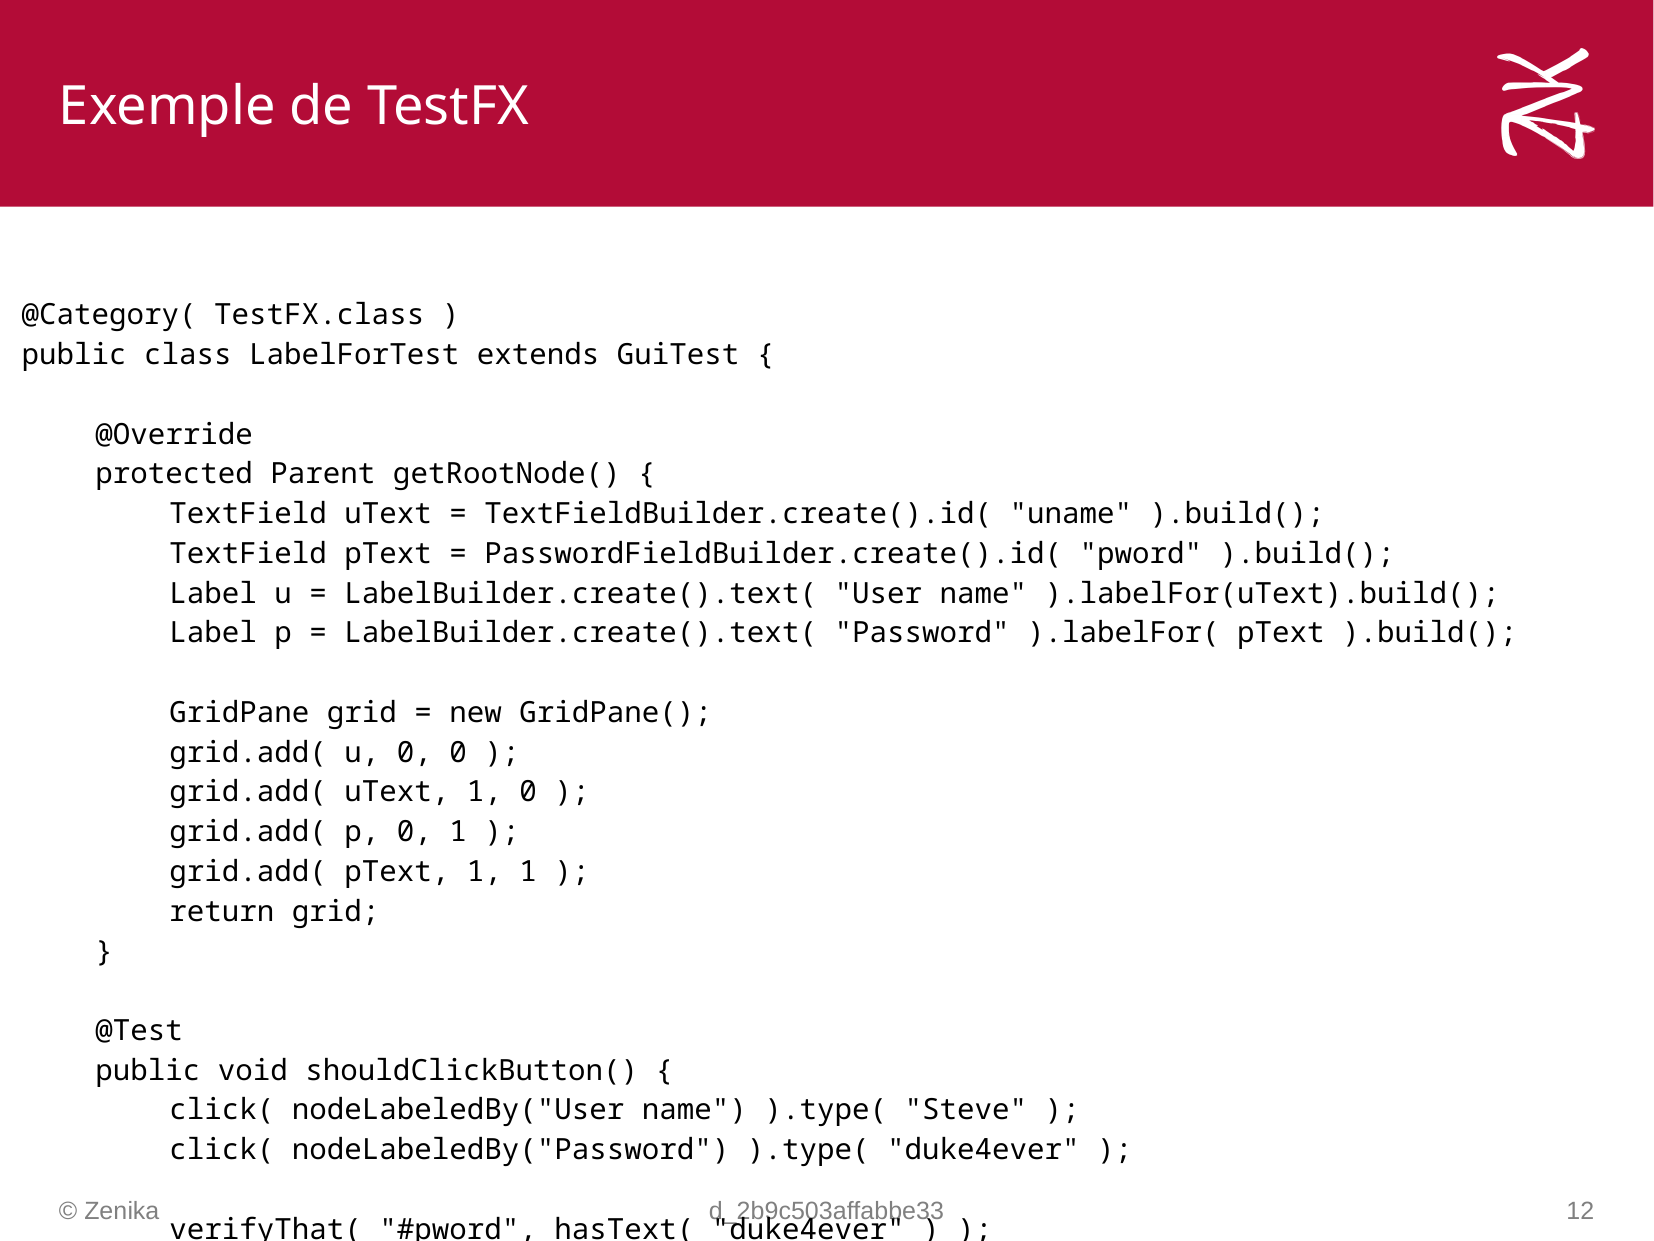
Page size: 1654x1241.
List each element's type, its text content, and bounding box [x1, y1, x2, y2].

text_box @Category( TestFX.class ) public class LabelForTest extends GuiTest { @Override protected Parent getRootNode() { TextField uText = TextFieldBuilder.create().id( "uname" ).build(); TextField pText = PasswordFieldBuilder.create().id( "pword" ).build(); Label u = LabelBuilder.create().text( "User name" ).labelFor(uText).build(); Label p = LabelBuilder.create().text( "Password" ).labelFor( pText ).build(); GridPane grid = new GridPane(); grid.add( u, 0, 0 ); grid.add( uText, 1, 0 ); grid.add( p, 0, 1 ); grid.add( pText, 1, 1 ); return grid; } @Test public void shouldClickButton() { click( nodeLabeledBy("User name") ).type( "Steve" ); click( nodeLabeledBy("Password") ).type( "duke4ever" ); verifyThat( "#pword", hasText( "duke4ever" ) ); } } [6, 286, 1654, 1123]
title Exemple de TestFX [59, 29, 1595, 178]
